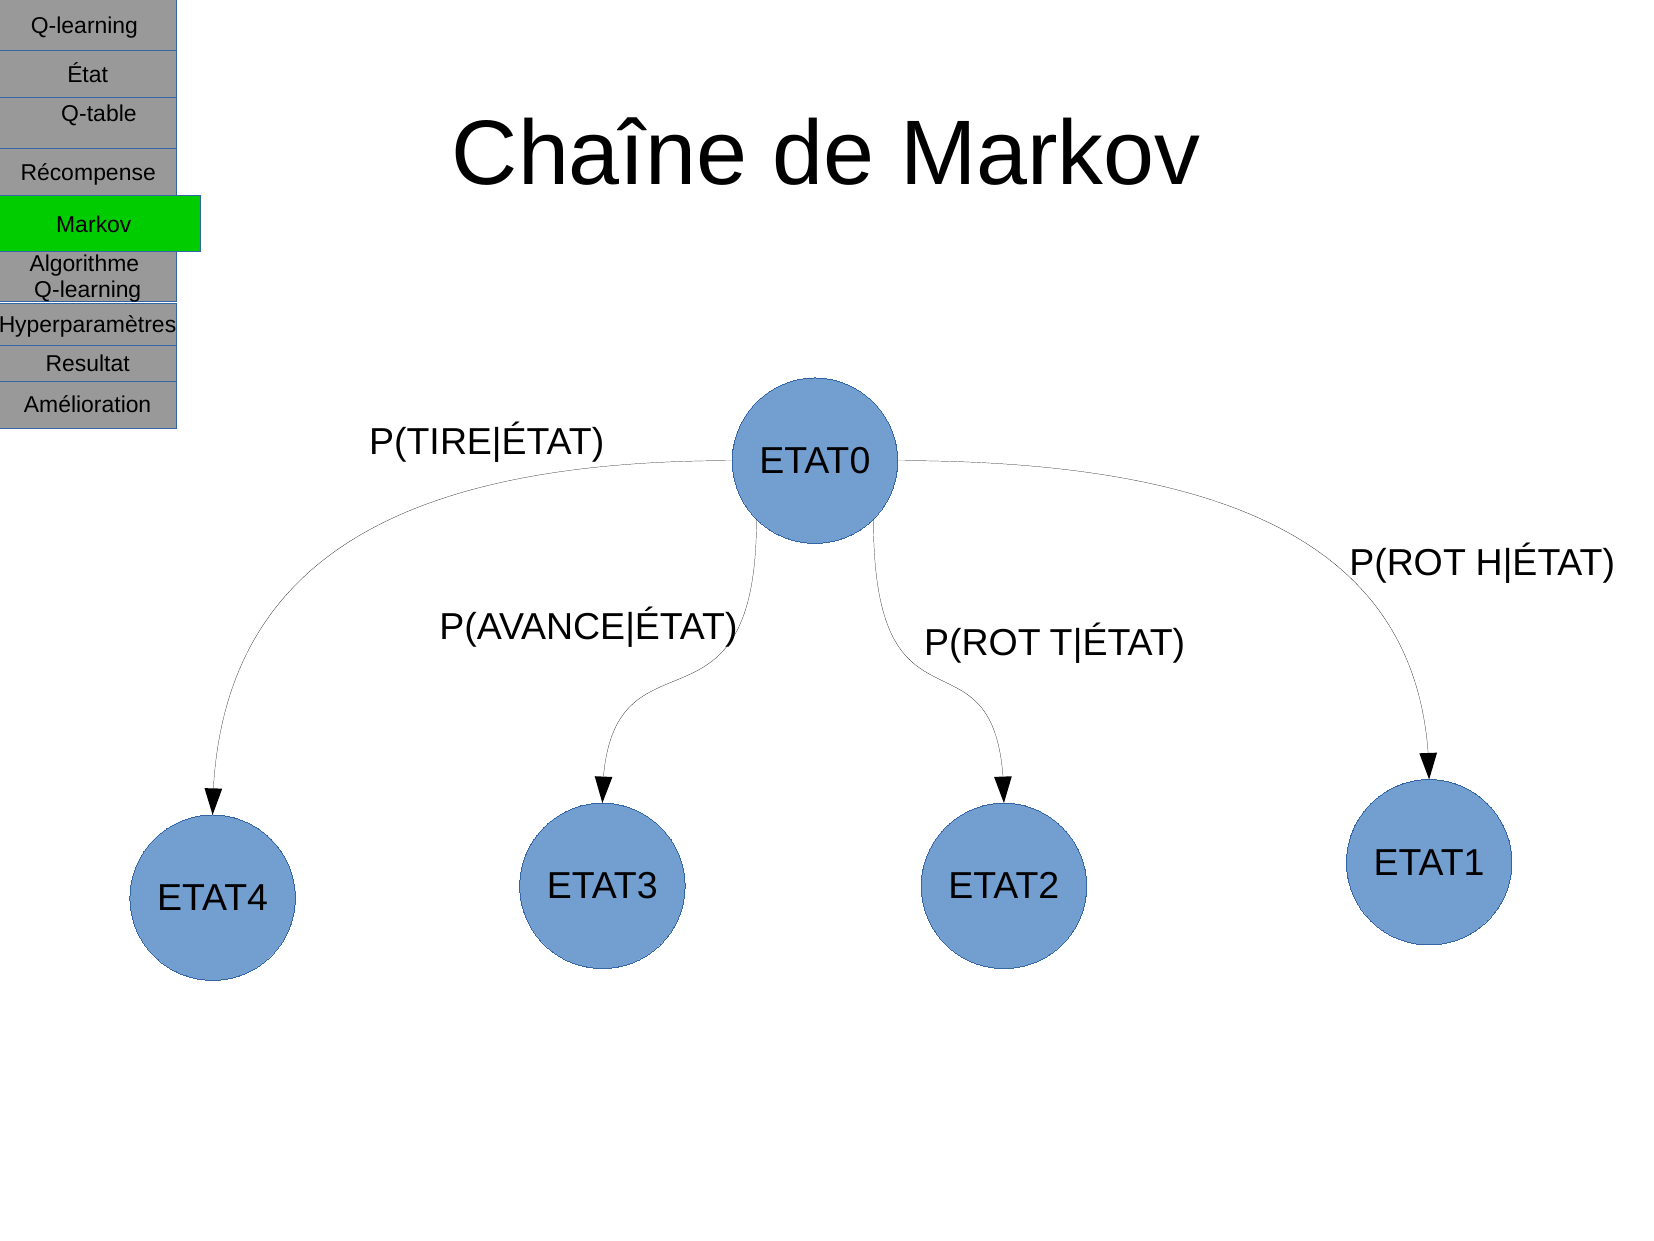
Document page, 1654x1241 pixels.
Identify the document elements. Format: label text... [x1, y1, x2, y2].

text_box Markov [33, 204, 154, 246]
text_box P(ROT H|ÉTAT) [1334, 533, 1642, 633]
text_box [0, 97, 177, 148]
text_box [0, 195, 201, 252]
text_box ETAT0 [747, 377, 883, 413]
text_box ETAT2 [921, 803, 1087, 969]
text_box Algorithme Q-learning [0, 251, 177, 302]
text_box ETAT1 [1346, 779, 1512, 945]
text_box Hyperparamètres [0, 303, 177, 345]
text_box ETAT0 [751, 513, 879, 544]
text_box ETAT3 [519, 803, 686, 969]
title Chaîne de Markov [177, 49, 1571, 257]
text_box P(TIRE|ÉTAT) [354, 413, 922, 513]
text_box Q-learning [0, 0, 177, 50]
text_box Q-table [46, 93, 152, 135]
text_box Récompense [0, 148, 177, 196]
text_box Resultat [0, 345, 177, 381]
text_box P(AVANCE|ÉTAT) [424, 598, 874, 697]
text_box ETAT4 [129, 814, 296, 981]
text_box État [0, 50, 177, 97]
text_box P(ROT T|ÉTAT) [909, 614, 1276, 713]
text_box Amélioration [0, 381, 177, 429]
